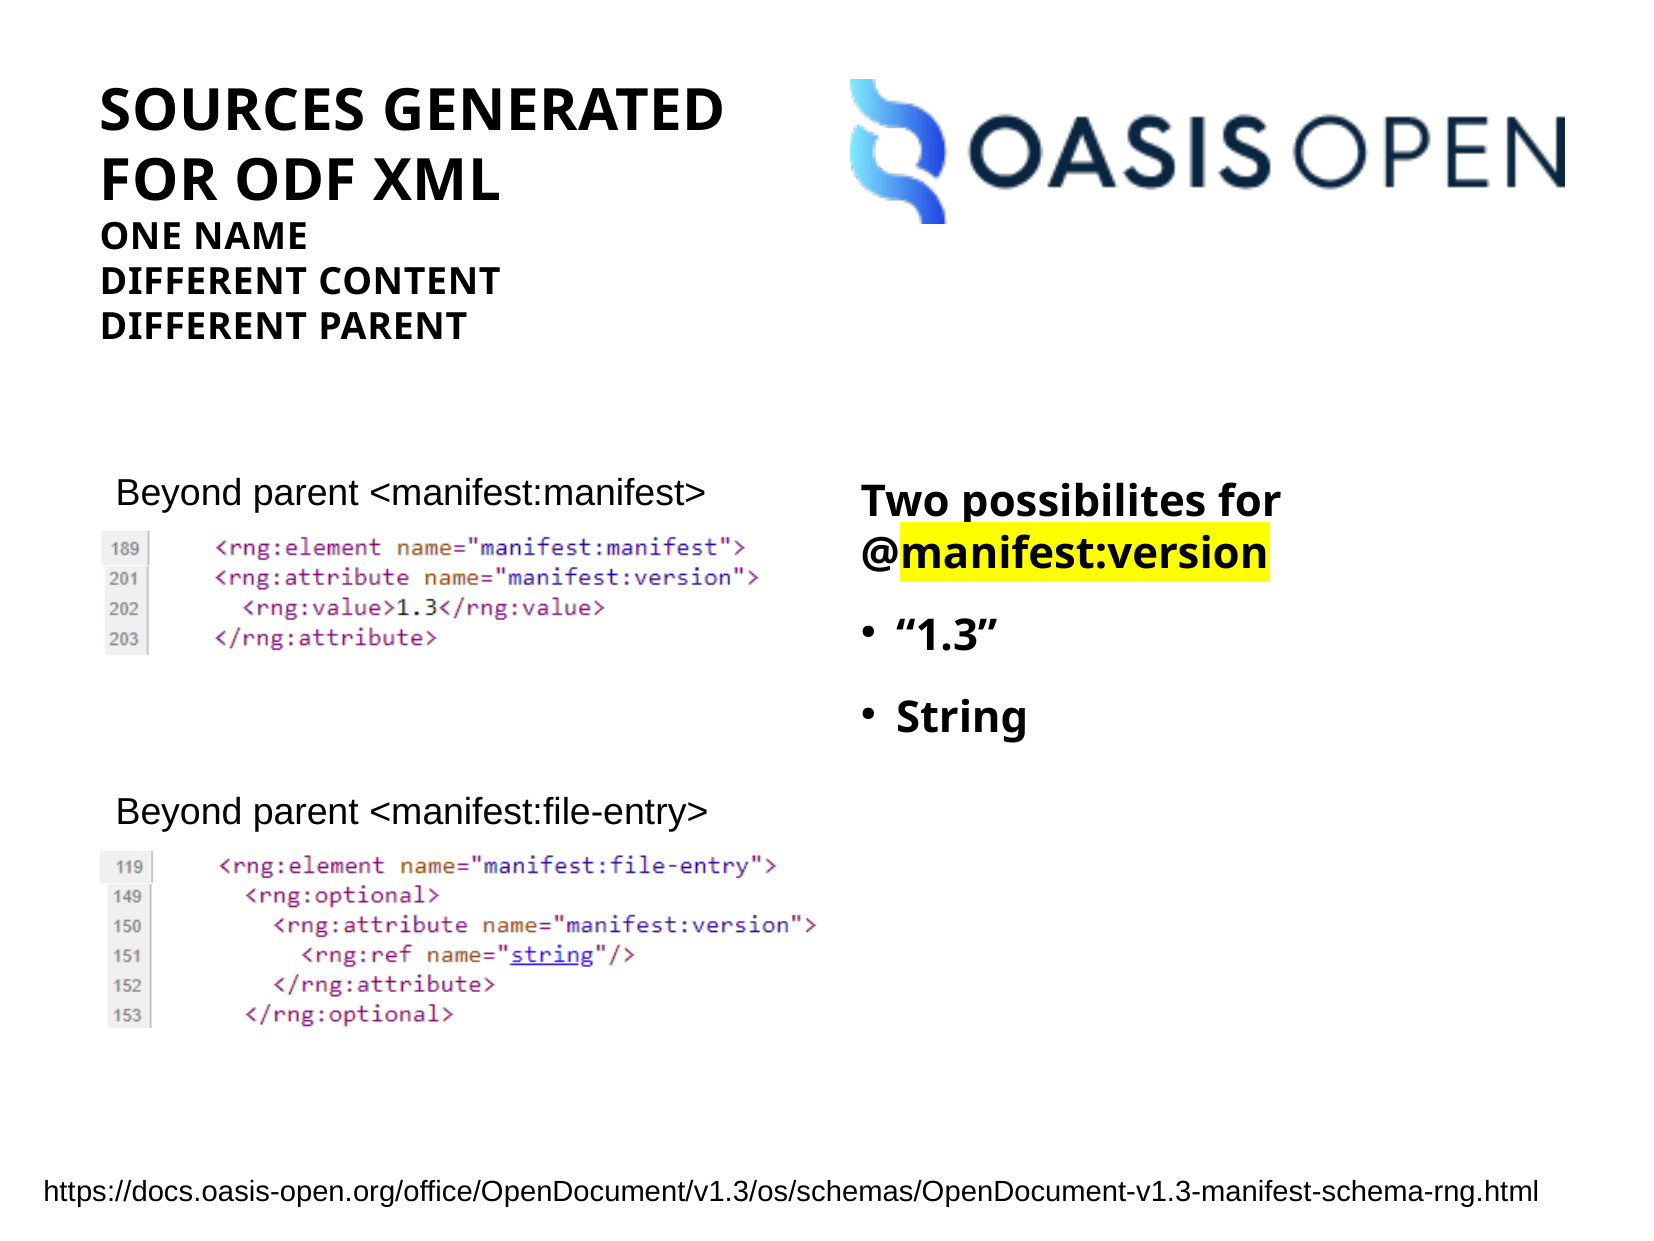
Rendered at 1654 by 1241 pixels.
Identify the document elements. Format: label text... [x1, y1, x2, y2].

text_box https://docs.oasis-open.org/office/OpenDocument/v1.3/os/schemas/OpenDocument-v1.3-manifest-schema-rng.html [28, 1167, 1624, 1220]
title Sources generated for ODF xml one Name different CONTENT Different Parent [99, 71, 1407, 249]
picture [100, 851, 793, 883]
text_box Beyond parent <manifest:manifest> [100, 464, 722, 522]
picture [850, 79, 1565, 224]
picture [101, 531, 757, 565]
picture [108, 884, 835, 1028]
text_box Two possibilites for @manifest:version “1.3” String [860, 472, 1409, 891]
picture [105, 566, 766, 655]
text_box Beyond parent <manifest:file-entry> [100, 783, 917, 841]
